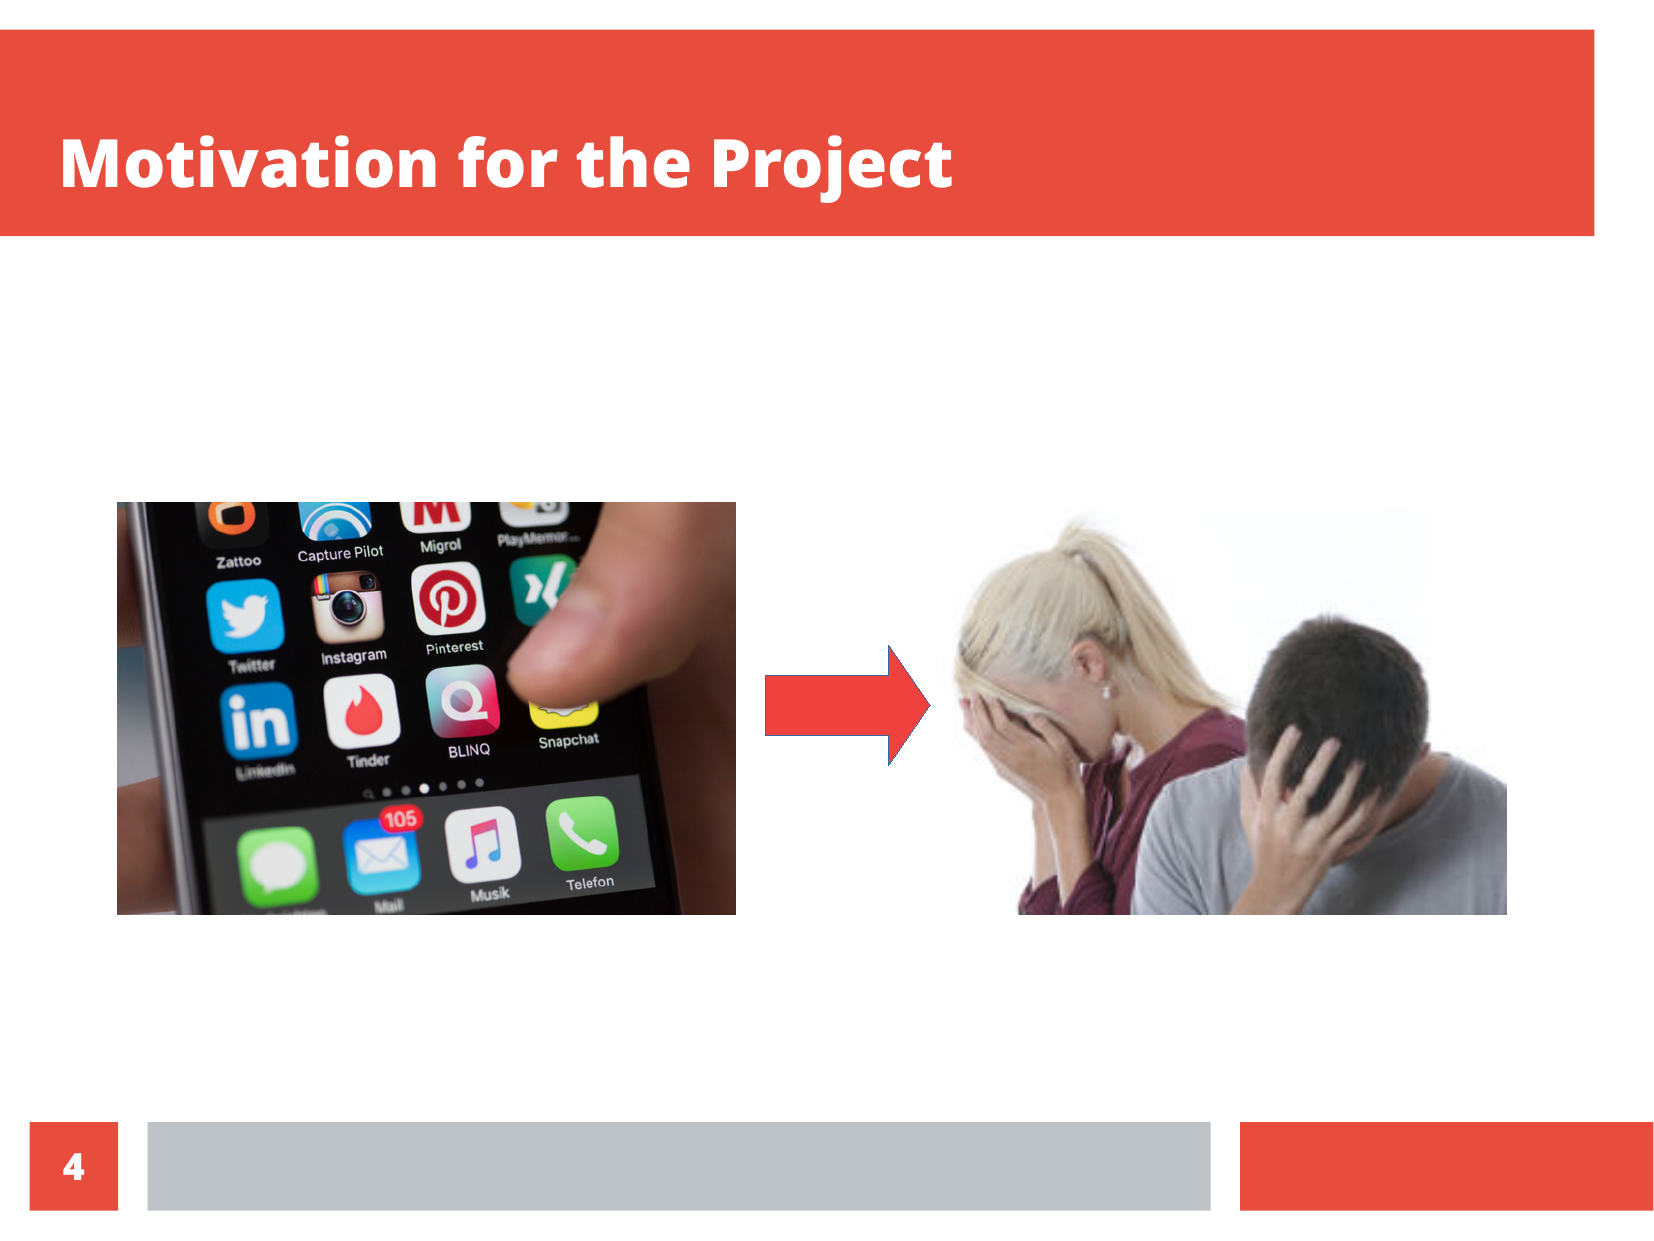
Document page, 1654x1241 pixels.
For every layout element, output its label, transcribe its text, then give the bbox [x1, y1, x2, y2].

text_box [765, 645, 931, 766]
picture [117, 502, 736, 916]
title Motivation for the Project [59, 59, 1595, 207]
picture [900, 509, 1507, 916]
